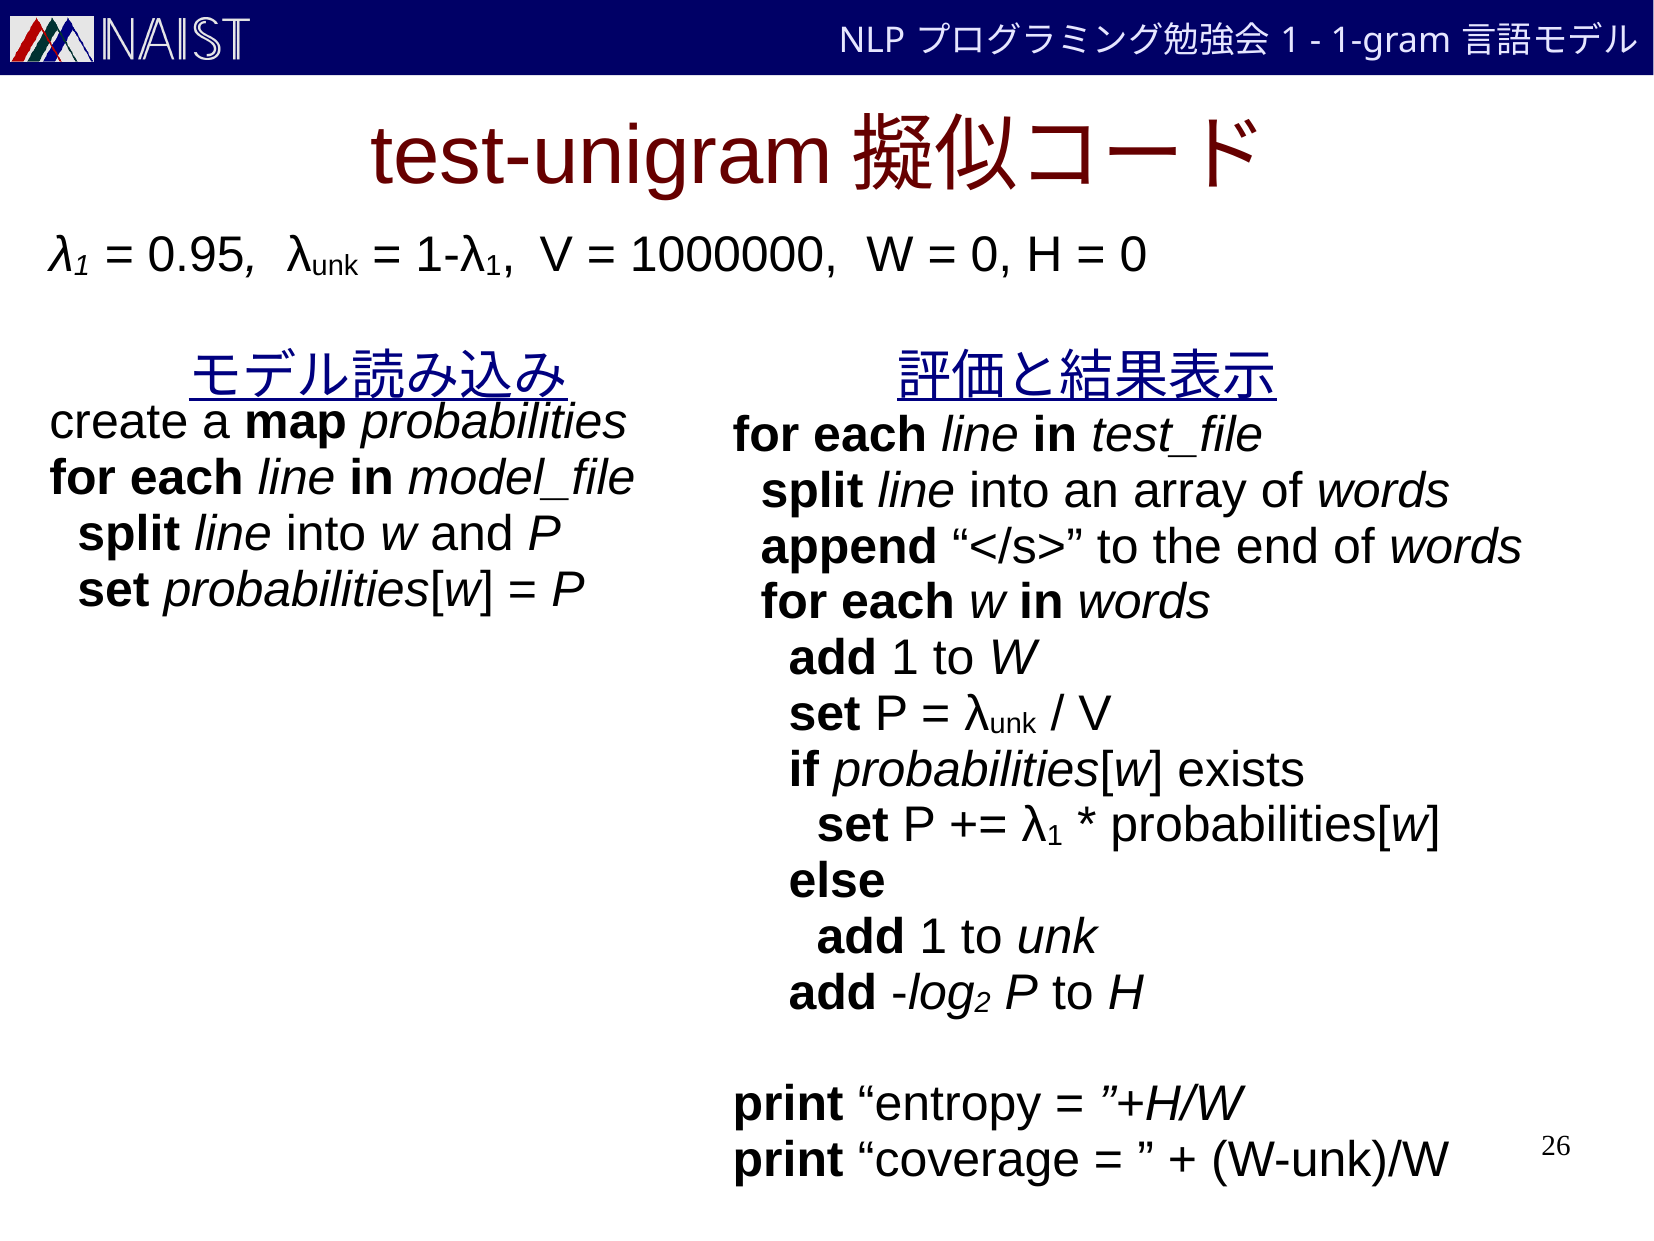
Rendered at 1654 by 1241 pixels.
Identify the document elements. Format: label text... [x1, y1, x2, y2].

picture [10, 16, 94, 62]
title test-unigram擬似コード [75, 51, 1564, 243]
text_box モデル読み込み [173, 337, 584, 415]
text_box for each line in test_file split line into an array of words append “</s>” to the end of words for each w in words add 1 to W set P = λunk / V if probabilities[w] exists set P += λ1 * probabilities[w] else add 1 to unk add -log2 P to H print “entropy = ”+H/W print “coverage = ” + (W-unk)/W [717, 231, 1538, 1241]
text_box λ1 = 0.95, λunk = 1-λ1, V = 1000000, W = 0, H = 0 create a map probabilities for each line in model_file split line into w and P set probabilities[w] = P [34, 219, 1163, 753]
picture [102, 17, 251, 51]
text_box 評価と結果表示 [882, 337, 1292, 415]
